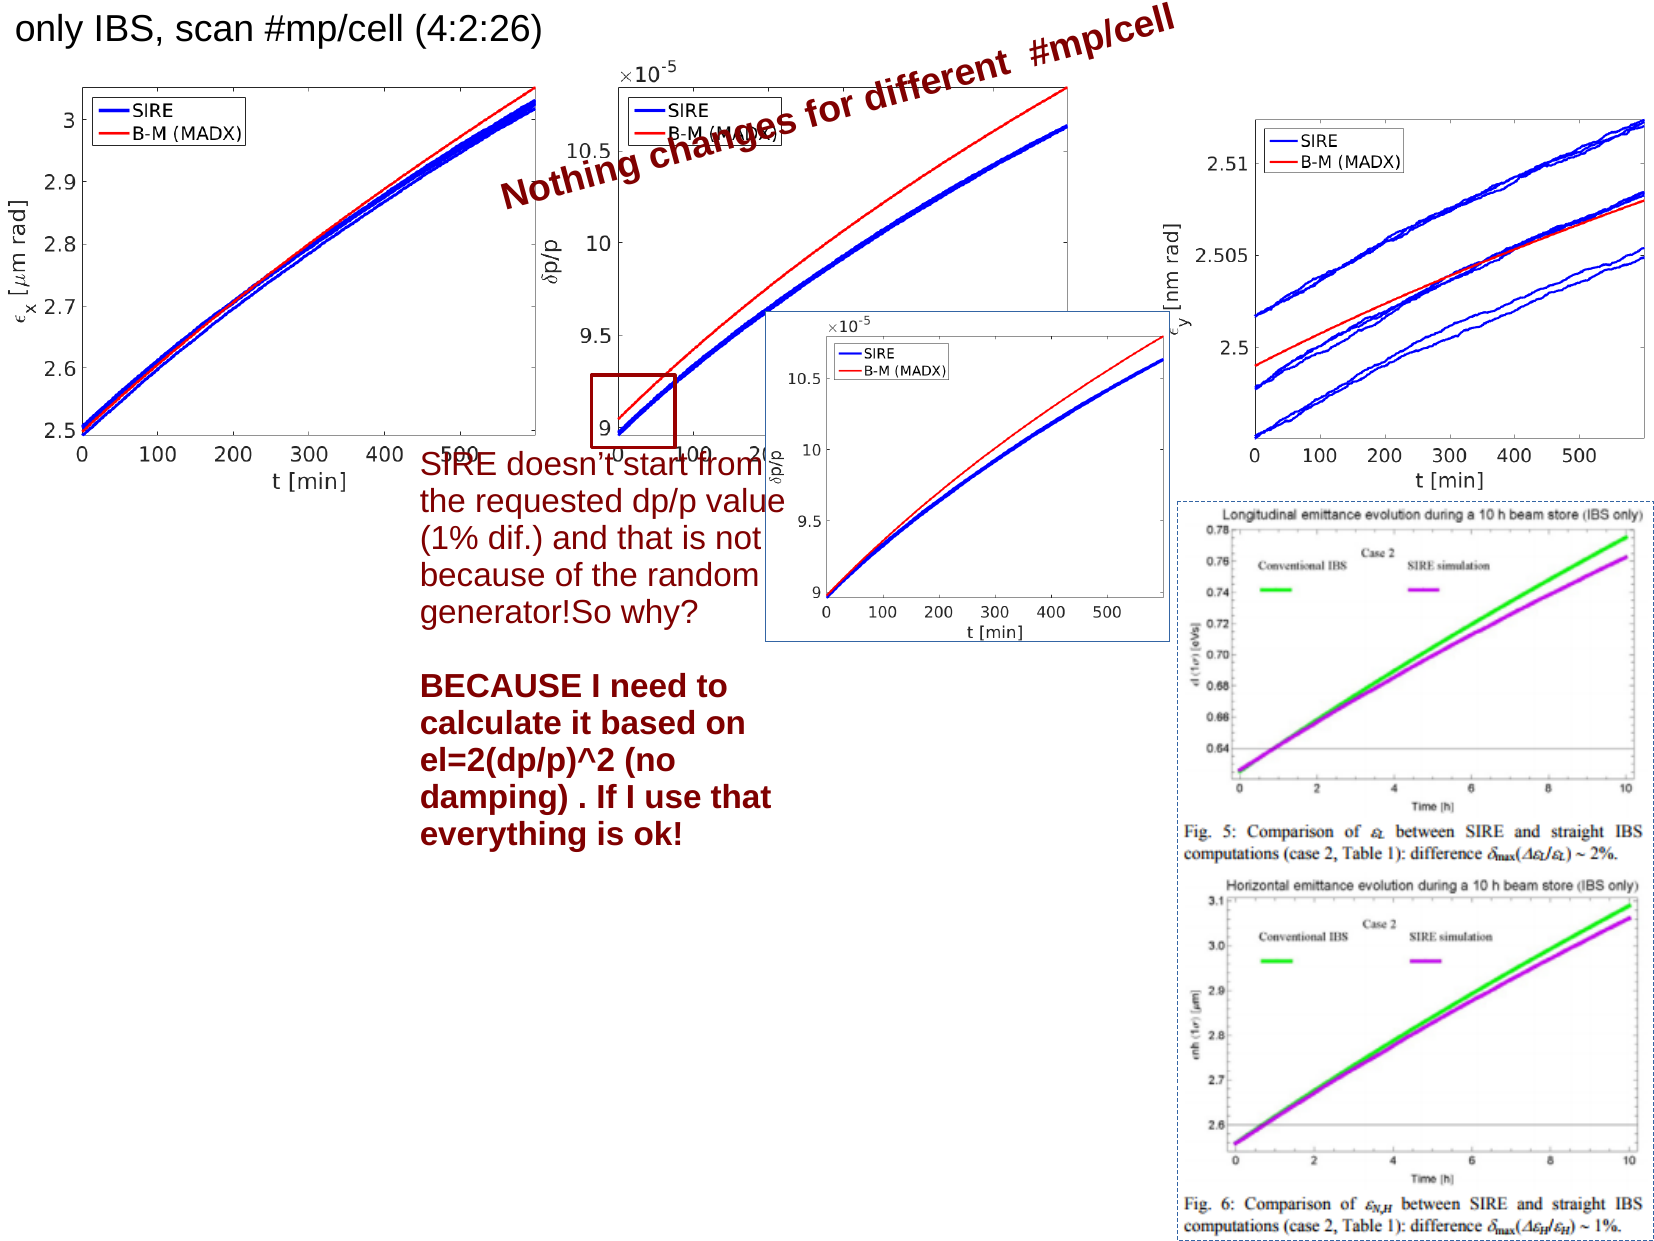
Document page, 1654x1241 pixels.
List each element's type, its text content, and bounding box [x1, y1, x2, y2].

text_box Nothing changes for different #mp/cell [480, 0, 1232, 271]
picture [4, 54, 1653, 642]
picture [593, 377, 673, 438]
picture [1177, 501, 1654, 1241]
text_box SIRE doesn’t start from the requested dp/p value (1% dif.) and that is not because of the random generator!So why? BECAUSE I need to calculate it based on el=2(dp/p)^2 (no damping) . If I use that everything is ok! [405, 438, 826, 861]
text_box only IBS, scan #mp/cell (4:2:26) [0, 0, 796, 141]
